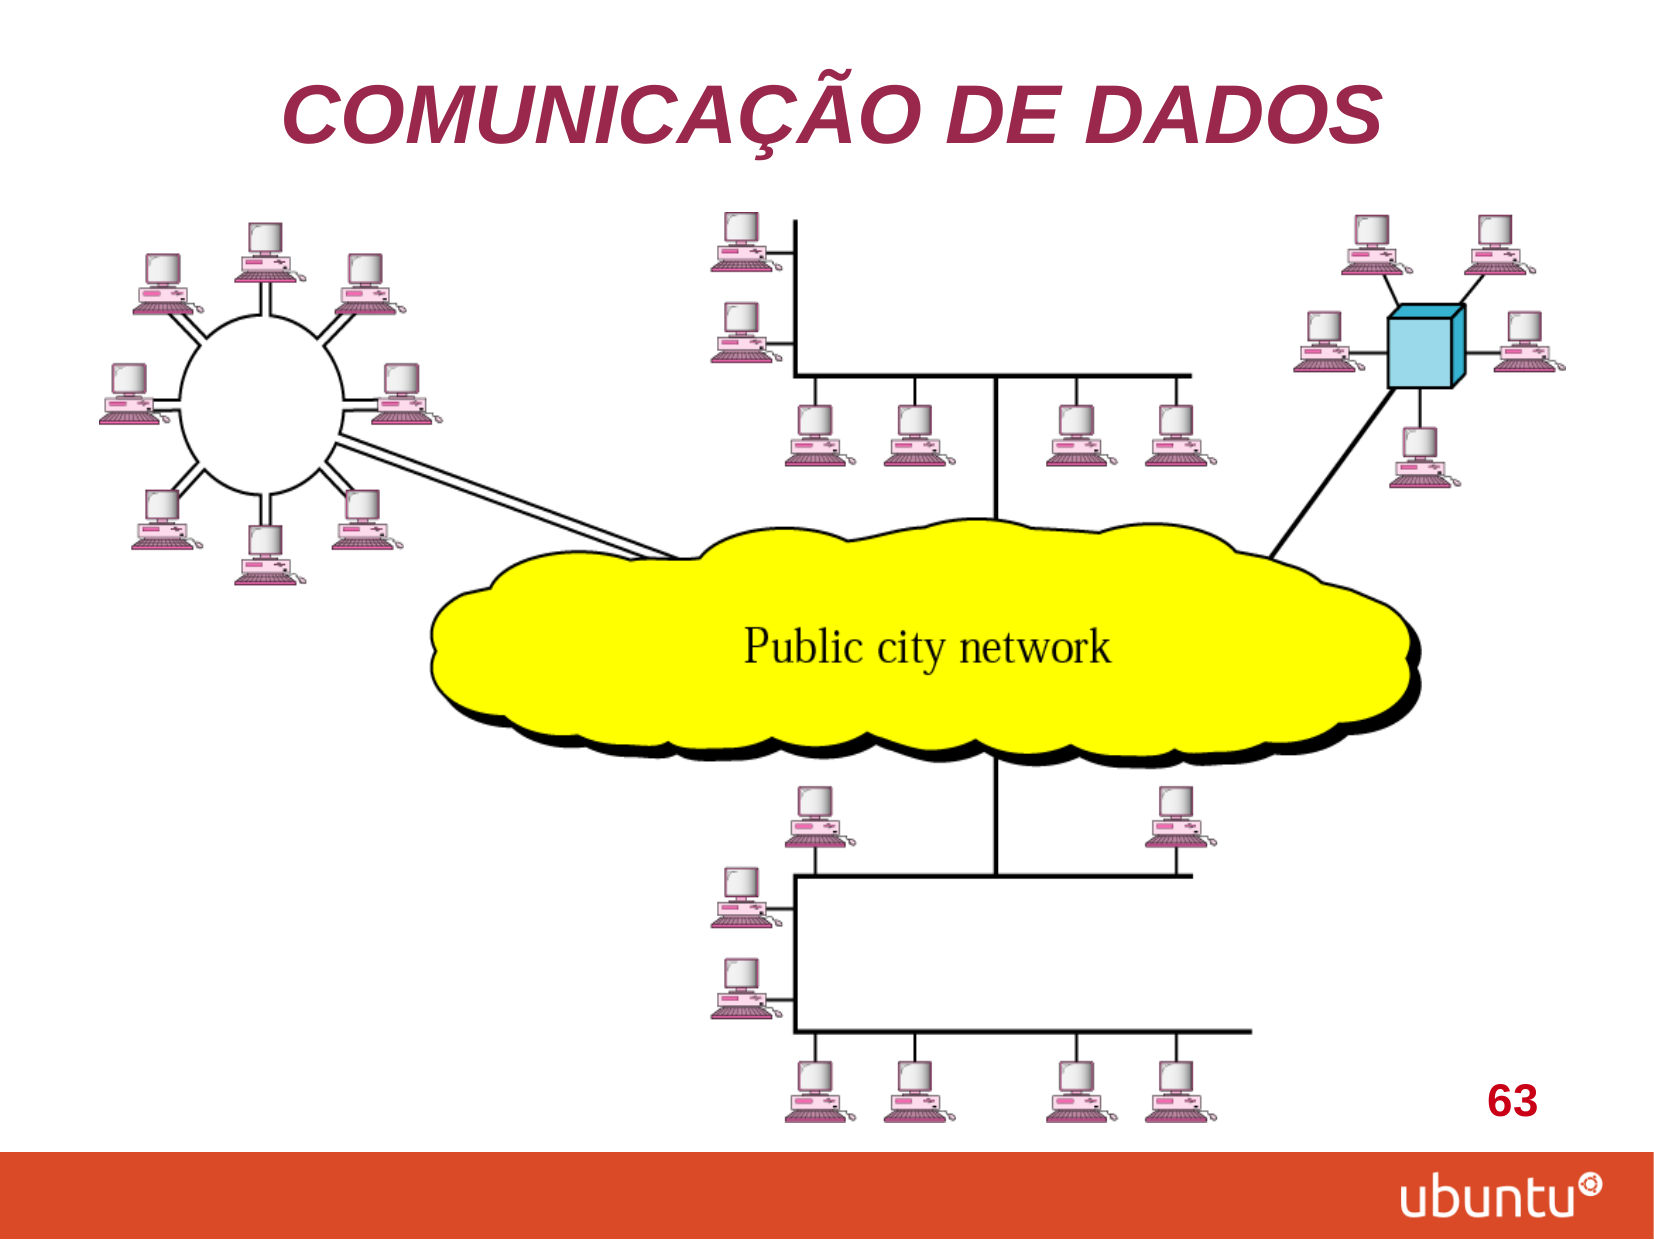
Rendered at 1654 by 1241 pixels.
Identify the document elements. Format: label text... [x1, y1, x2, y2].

picture [99, 212, 1566, 1123]
text_box <number> [1473, 1063, 1654, 1134]
picture [0, 1152, 1654, 1239]
title COMUNICAÇÃO DE DADOS [11, 7, 1654, 200]
